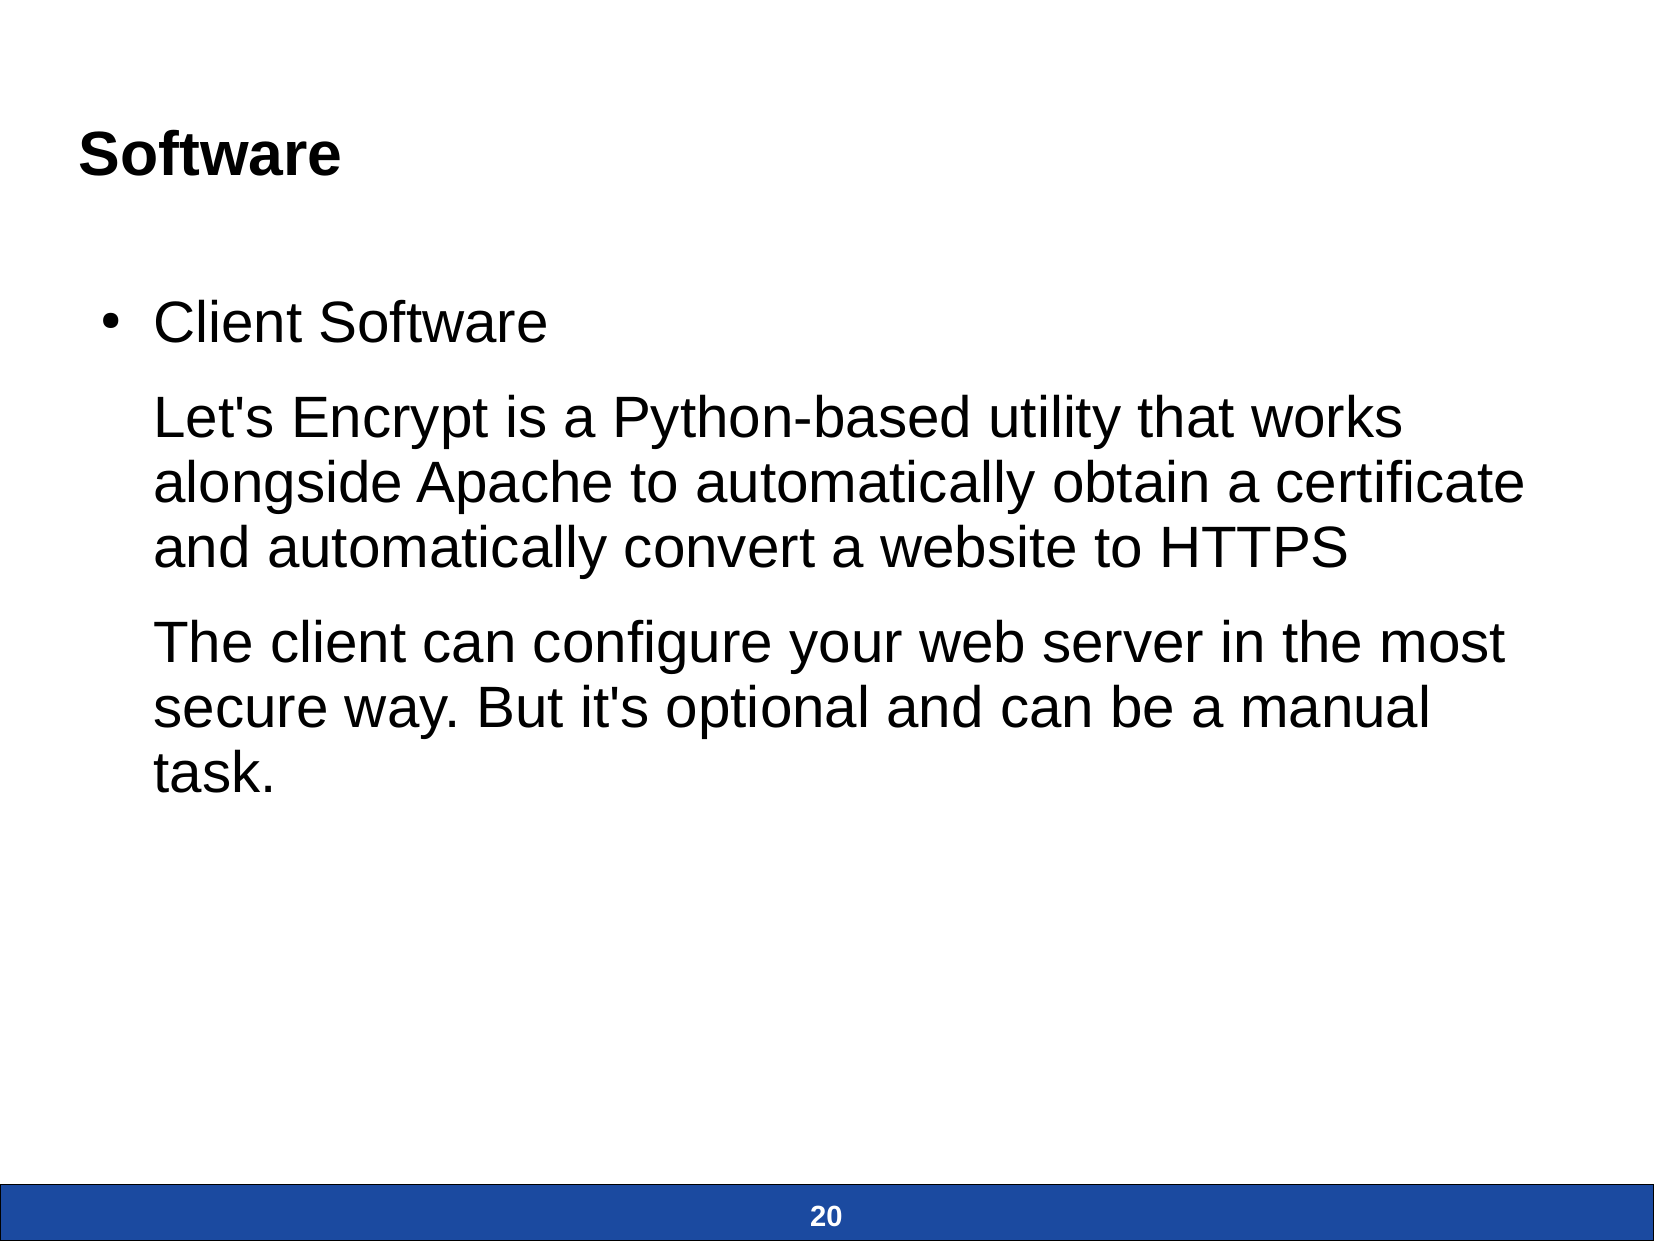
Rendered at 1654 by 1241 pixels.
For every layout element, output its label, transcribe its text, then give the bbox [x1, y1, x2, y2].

title Software [78, 50, 1567, 258]
list Client Software Let's Encrypt is a Python-based utility that works alongside Apache to automatically obtain a certificate and automatically convert a website to HTTPS The client can configure your web server in the most secure way. But it's optional and can be a manual task. [82, 290, 1571, 1089]
